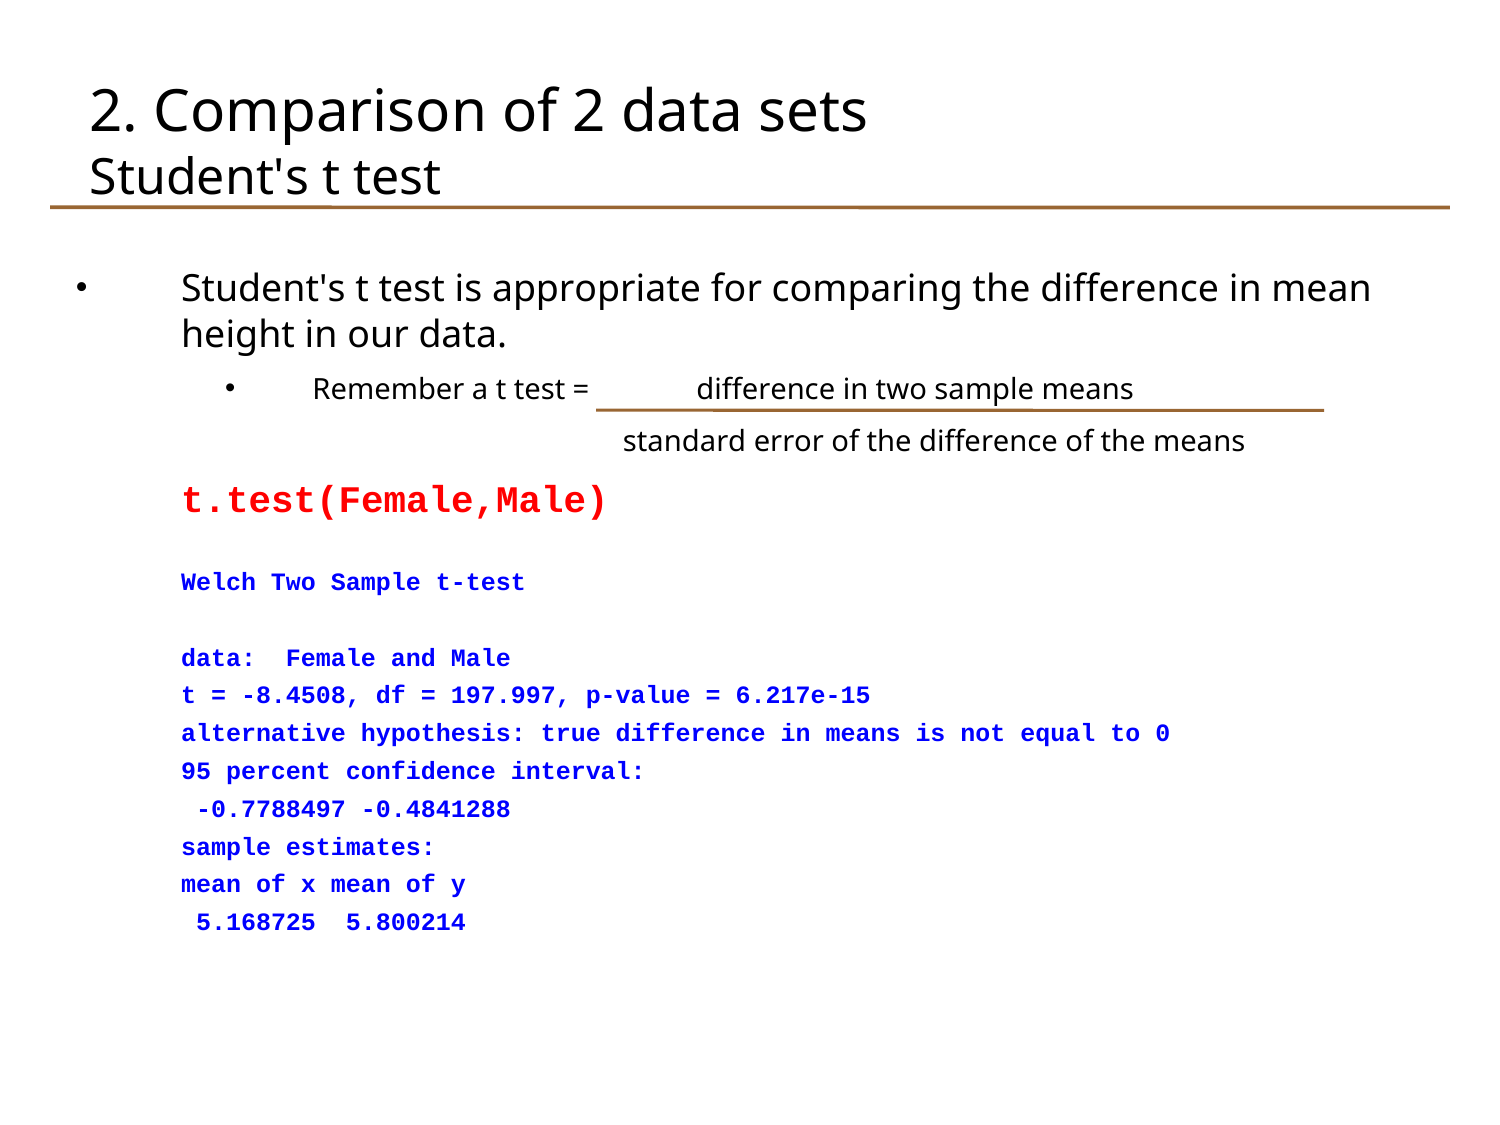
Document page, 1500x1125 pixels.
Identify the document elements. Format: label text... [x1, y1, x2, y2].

text_box Student's t test is appropriate for comparing the difference in mean height in our data. Remember a t test = difference in two sample means standard error of the difference of the means t.test(Female,Male) Welch Two Sample t-test data: Female and Male t = -8.4508, df = 197.997, p-value = 6.217e-15 alternative hypothesis: true difference in means is not equal to 0 95 percent confidence interval: -0.7788497 -0.4841288 sample estimates: mean of x mean of y 5.168725 5.800214 [75, 263, 1425, 1006]
text_box 2. Comparison of 2 data sets Student's t test [75, 44, 1425, 233]
